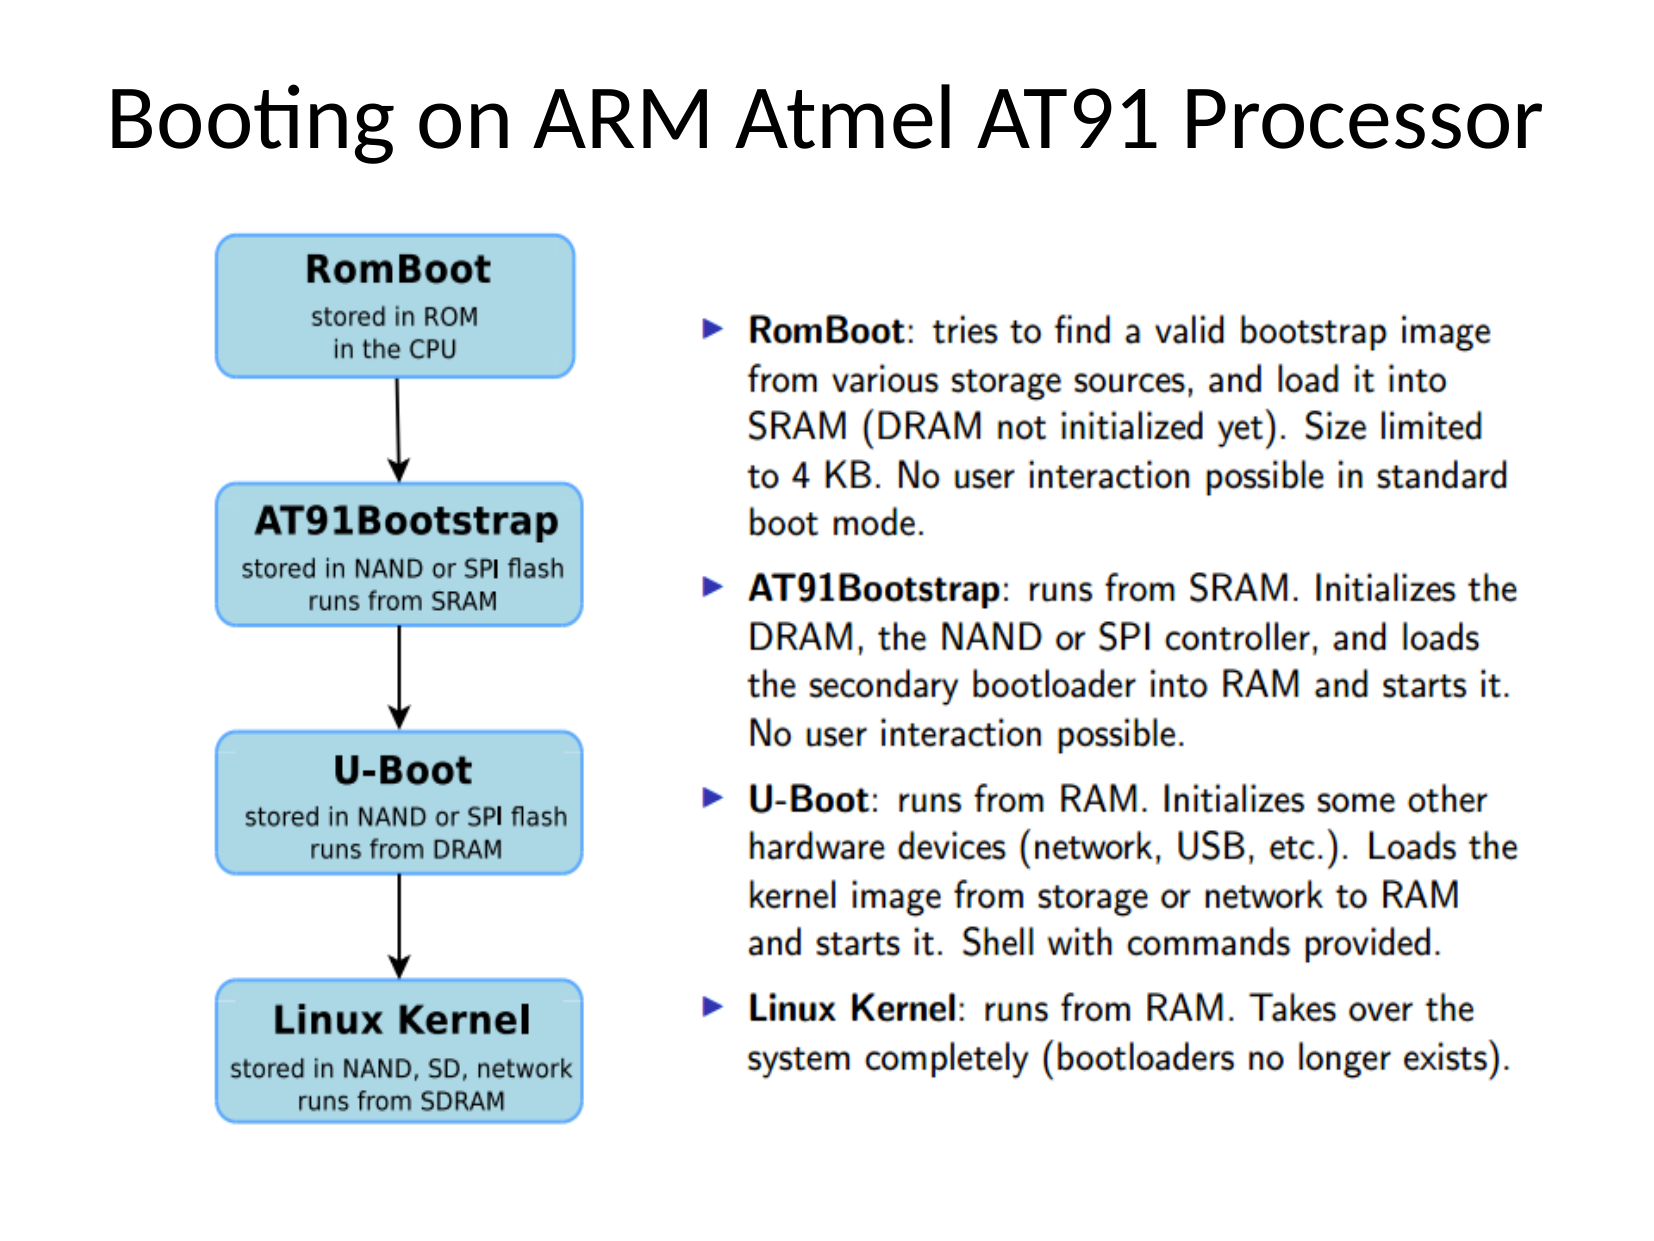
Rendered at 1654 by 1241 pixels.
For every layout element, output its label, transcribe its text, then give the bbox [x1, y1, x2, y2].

text_box Booting on ARM Atmel AT91 Processor [82, 49, 1571, 257]
picture [160, 257, 1558, 1170]
